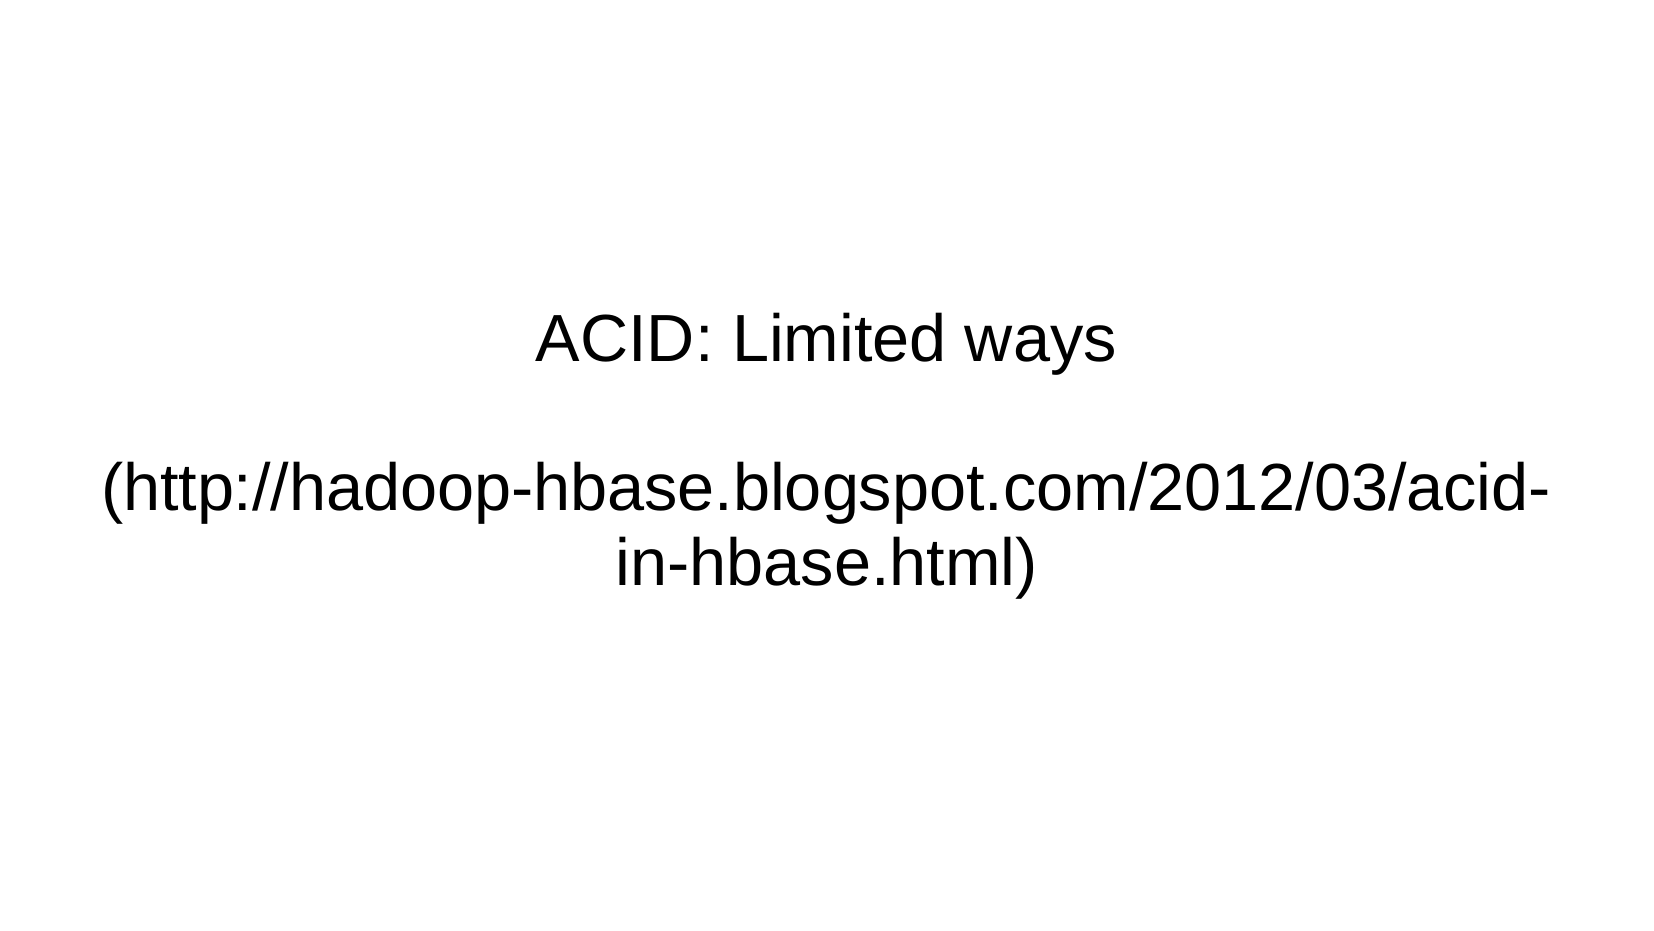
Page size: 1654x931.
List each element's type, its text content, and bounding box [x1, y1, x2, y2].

subtitle ACID: Limited ways (http://hadoop-hbase.blogspot.com/2012/03/acid-in-hbase.html) [82, 75, 1571, 826]
